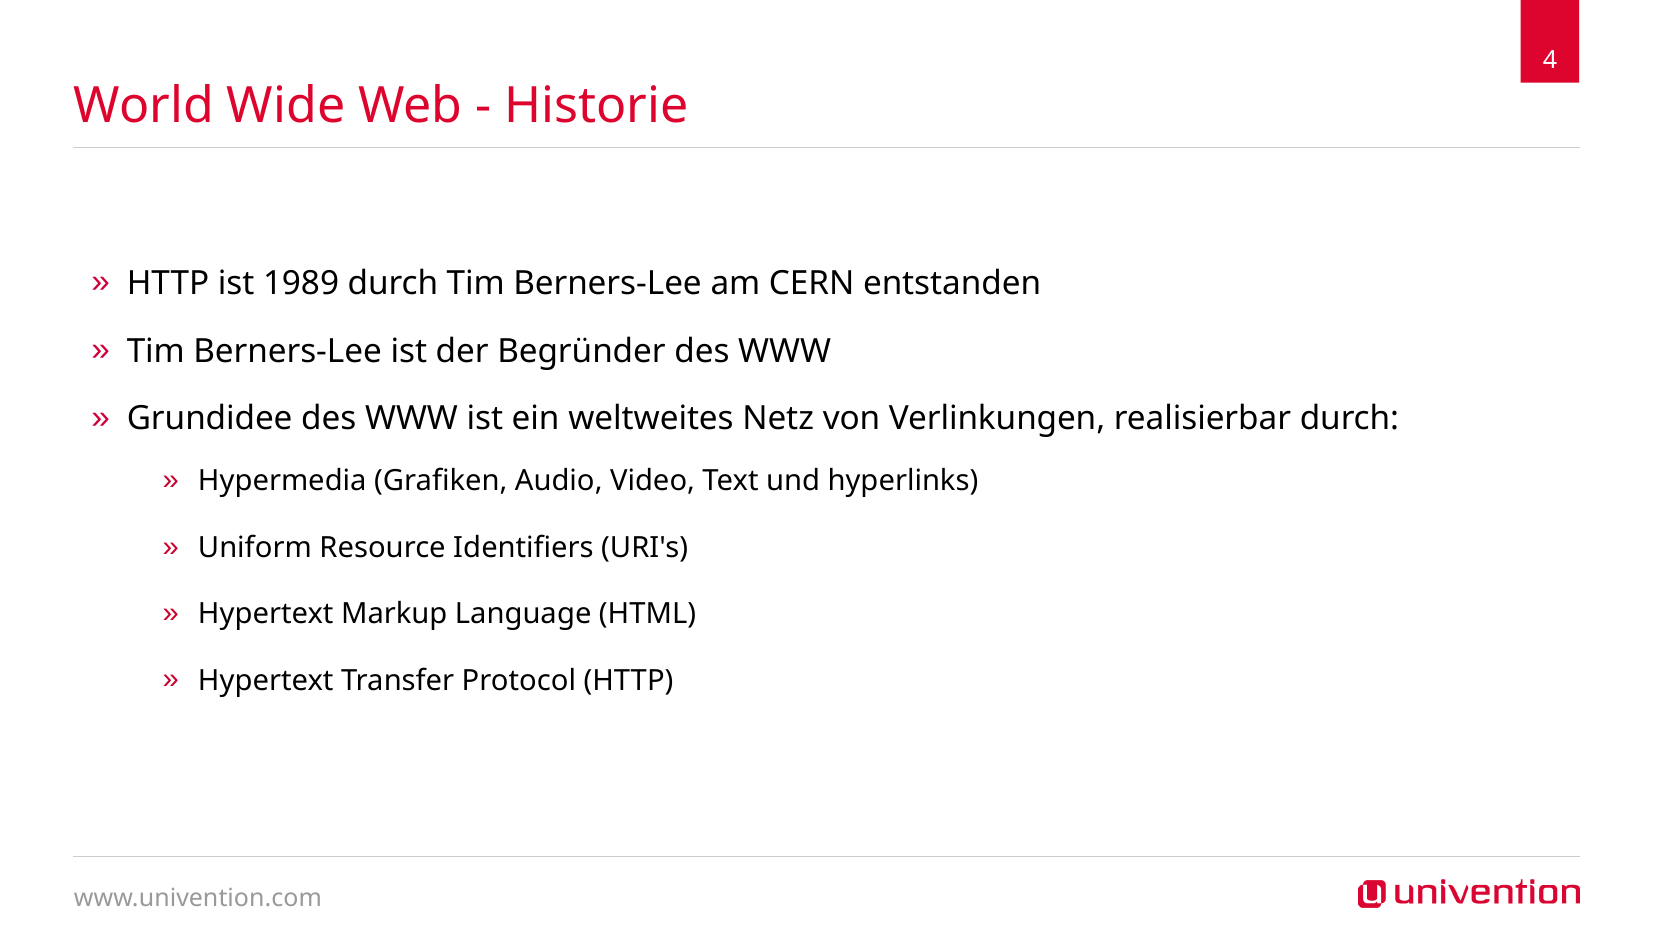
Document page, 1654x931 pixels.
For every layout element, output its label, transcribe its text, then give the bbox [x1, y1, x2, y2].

title World Wide Web - Historie [73, 59, 1580, 148]
picture [1358, 879, 1580, 908]
list HTTP ist 1989 durch Tim Berners-Lee am CERN entstanden Tim Berners-Lee ist der Begründer des WWW Grundidee des WWW ist ein weltweites Netz von Verlinkungen, realisierbar durch: Hypermedia (Grafiken, Audio, Video, Text und hyperlinks) Uniform Resource Identifiers (URI's) Hypertext Markup Language (HTML) Hypertext Transfer Protocol (HTTP) [73, 236, 1580, 827]
